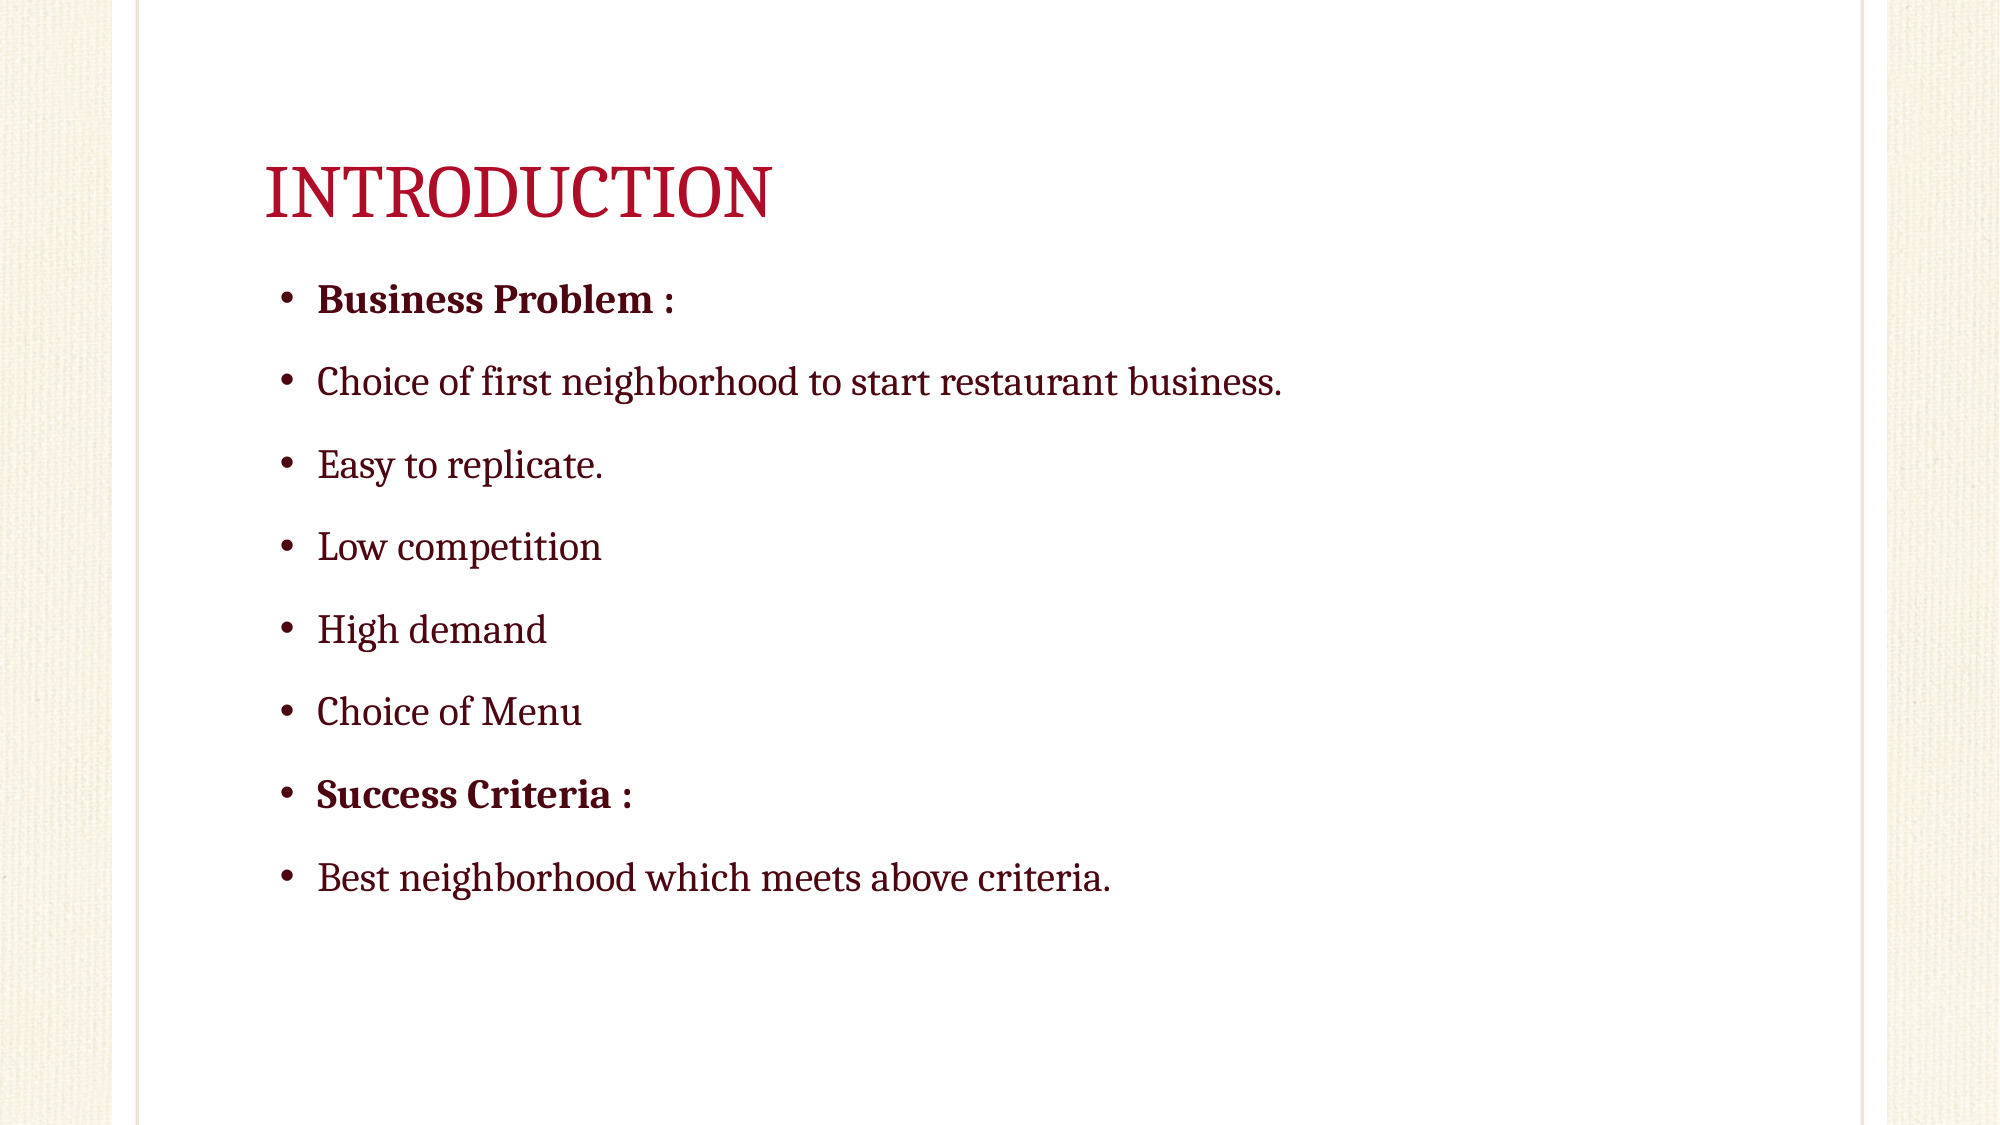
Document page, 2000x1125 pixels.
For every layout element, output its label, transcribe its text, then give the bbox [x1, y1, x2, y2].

list Business Problem : Choice of first neighborhood to start restaurant business. Easy to replicate. Low competition High demand Choice of Menu Success Criteria : Best neighborhood which meets above criteria. [249, 269, 1750, 1013]
title INTRODUCTION [249, 52, 1750, 240]
